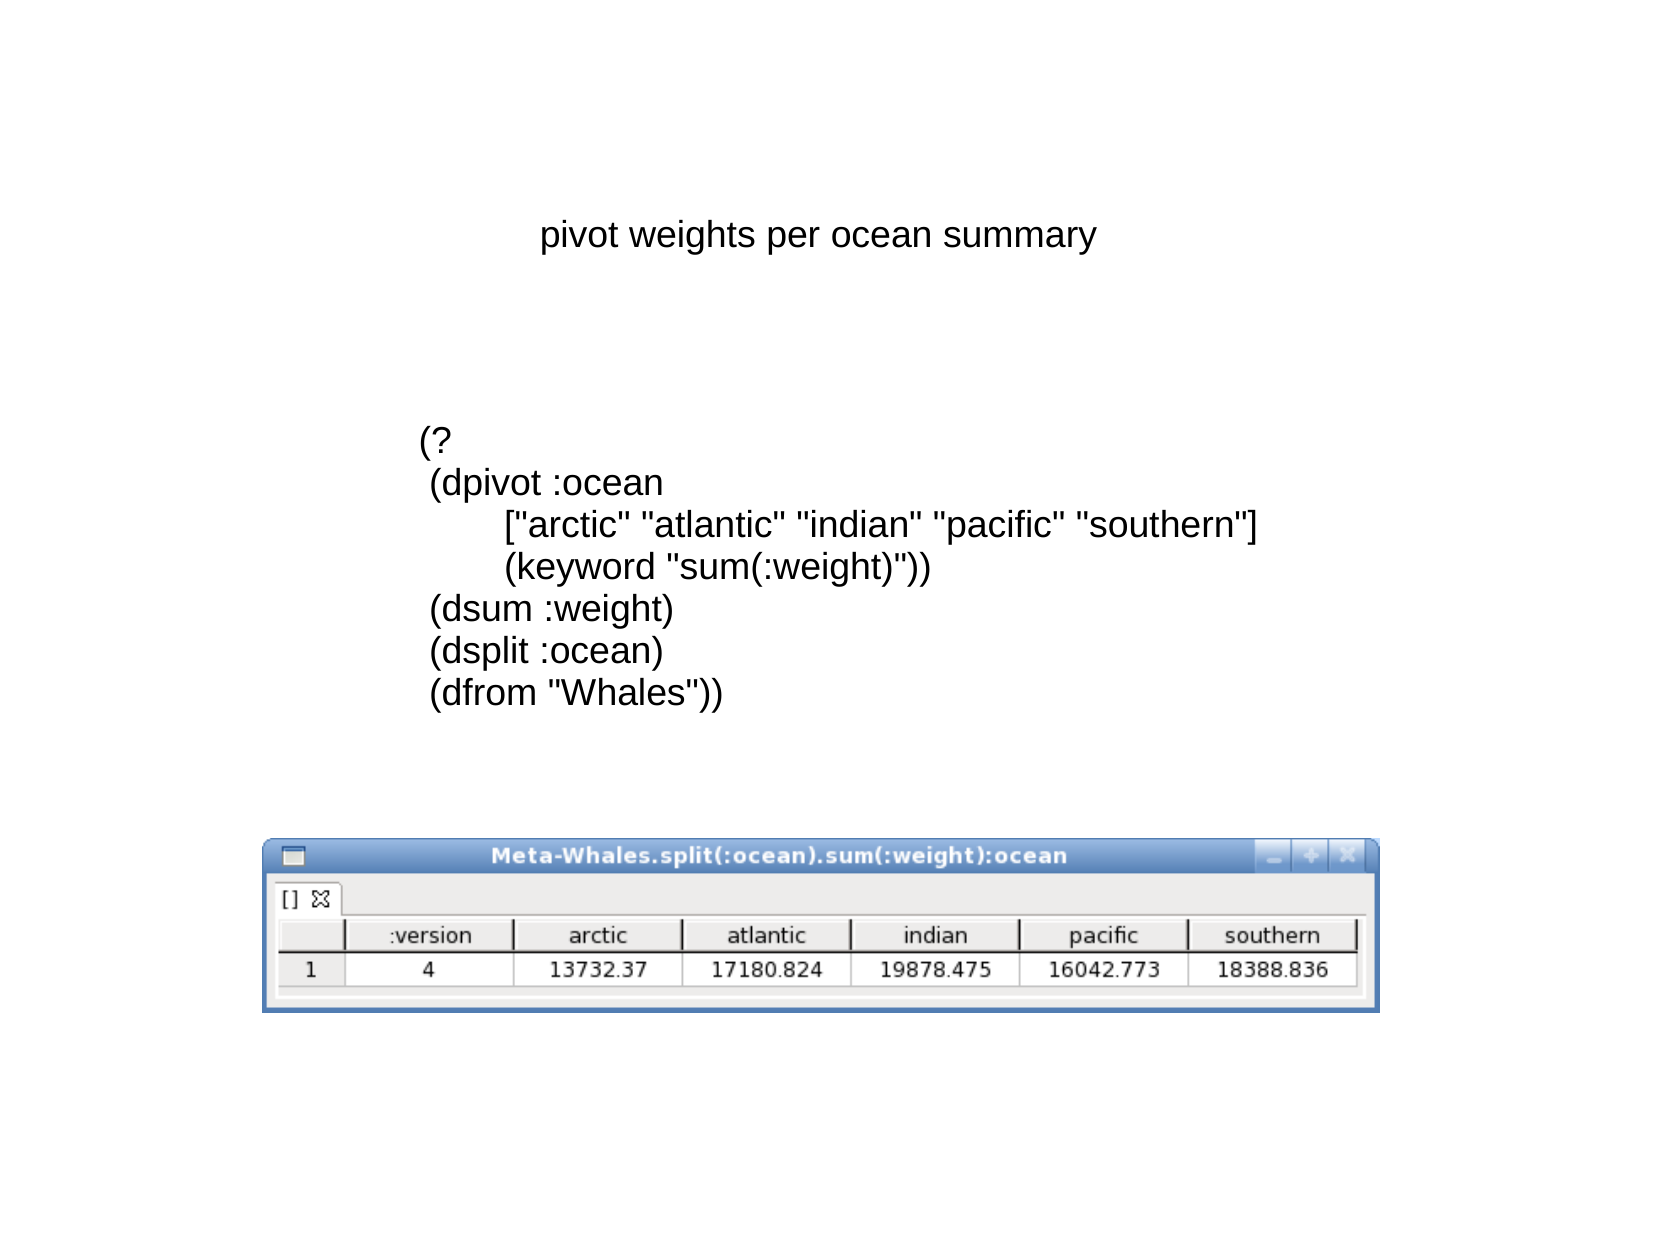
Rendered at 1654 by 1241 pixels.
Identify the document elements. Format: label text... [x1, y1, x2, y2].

text_box (? (dpivot :ocean ["arctic" "atlantic" "indian" "pacific" "southern"] (keyword "sum(:weight)")) (dsum :weight) (dsplit :ocean) (dfrom "Whales")) [403, 412, 1276, 722]
picture [262, 838, 1380, 1013]
text_box pivot weights per ocean summary [525, 205, 1113, 263]
